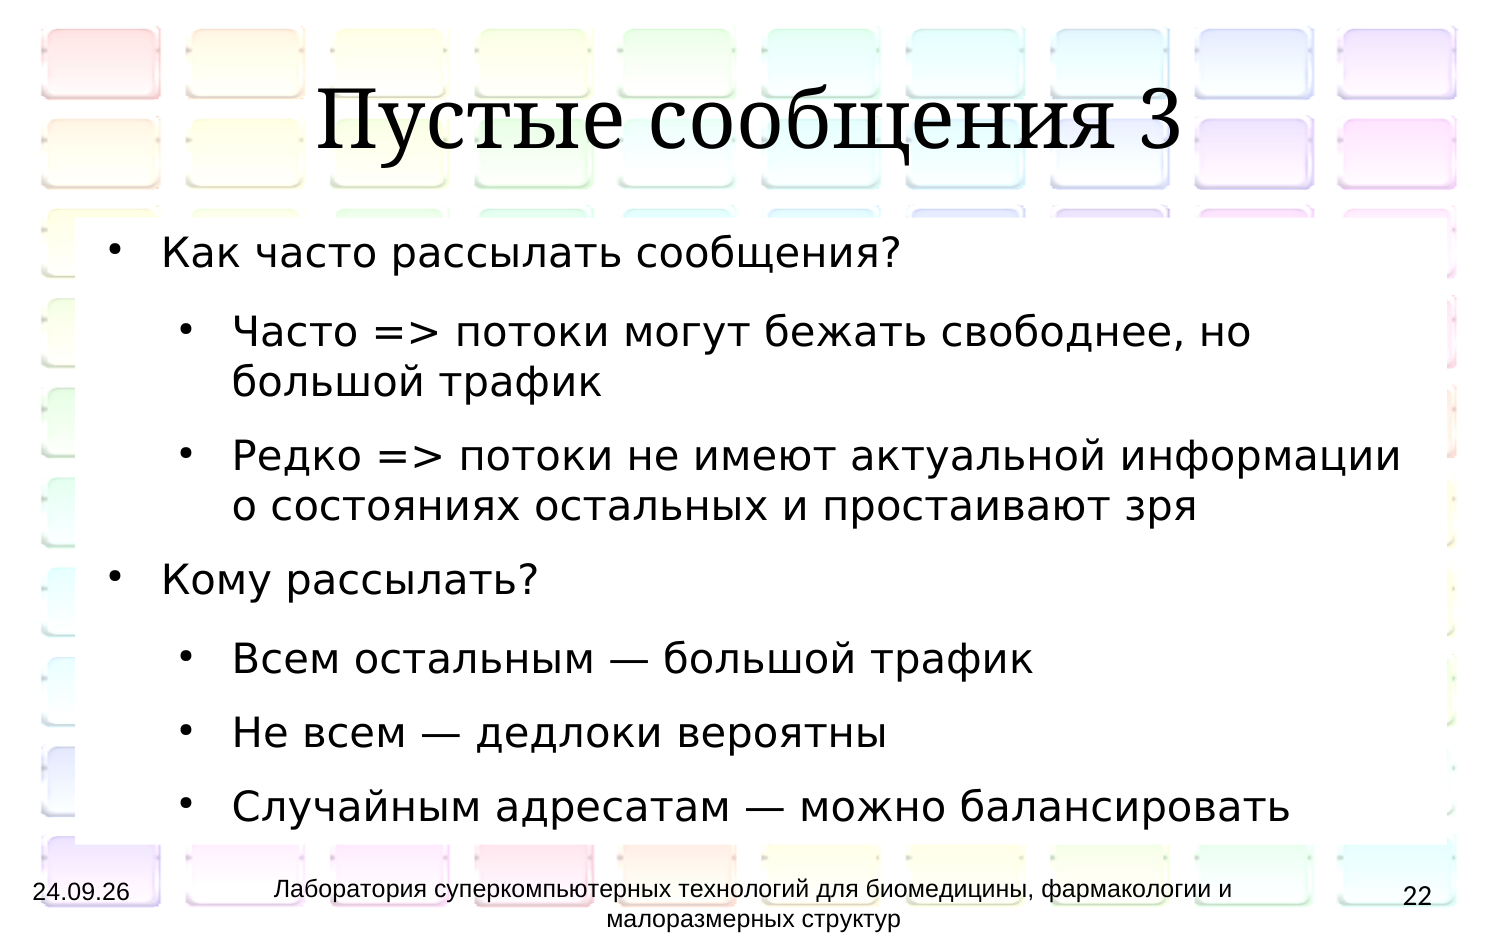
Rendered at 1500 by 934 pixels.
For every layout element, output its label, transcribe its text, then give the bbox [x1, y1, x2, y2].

text_box Лаборатория суперкомпьютерных технологий для биомедицины, фармакологии и малоразмерных структур [171, 864, 1338, 915]
text_box 14.04.14 [17, 868, 184, 918]
title Пустые сообщения 3 [75, 37, 1426, 193]
picture [0, 0, 1500, 934]
list Как часто рассылать сообщения? Часто => потоки могут бежать свободнее, но большой трафик Редко => потоки не имеют актуальной информации о состояниях остальных и простаивают зря Кому рассылать? Всем остальным — большой трафик Не всем — дедлоки вероятны Случайным адресатам — можно балансировать [75, 217, 1447, 845]
text_box <номер> [1387, 868, 1473, 918]
